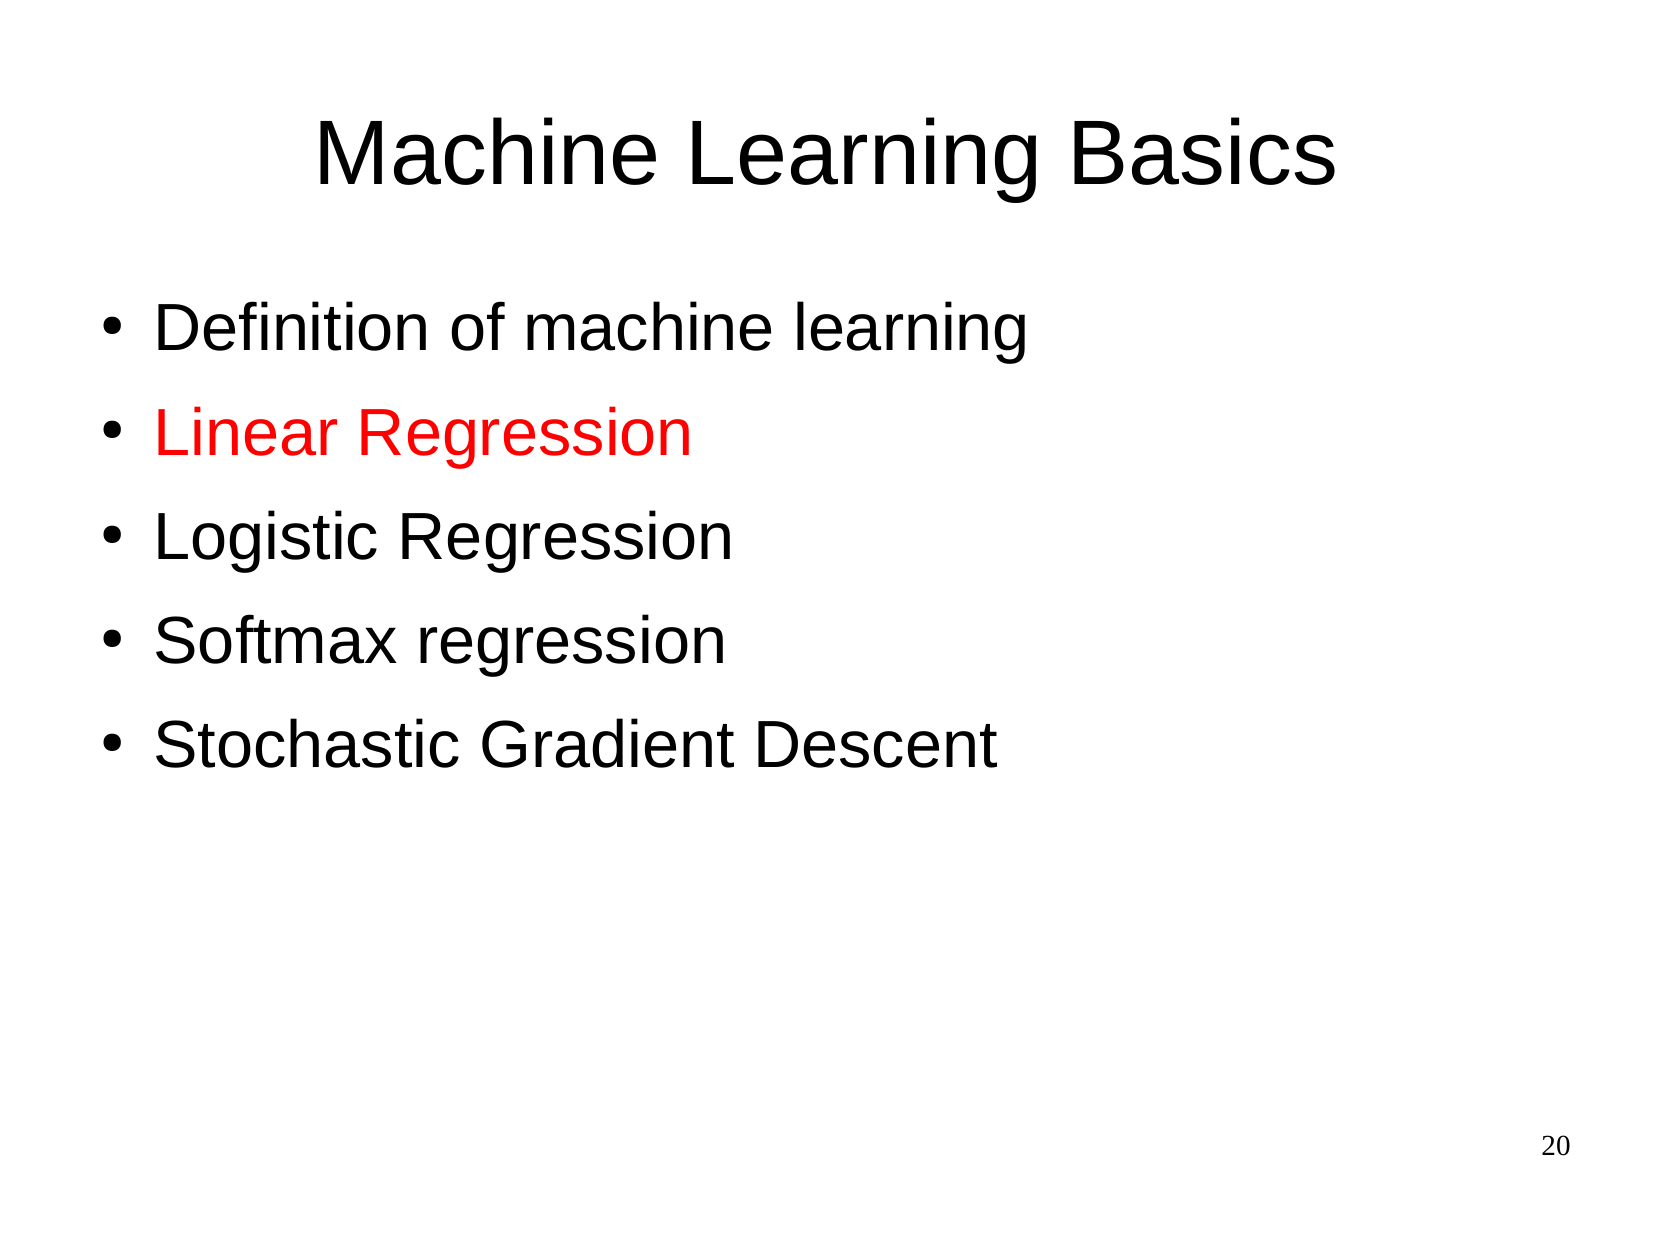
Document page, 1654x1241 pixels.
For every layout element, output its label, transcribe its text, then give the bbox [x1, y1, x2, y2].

title Machine Learning Basics [82, 49, 1571, 257]
list Definition of machine learning Linear Regression Logistic Regression Softmax regression Stochastic Gradient Descent [82, 290, 1571, 1010]
